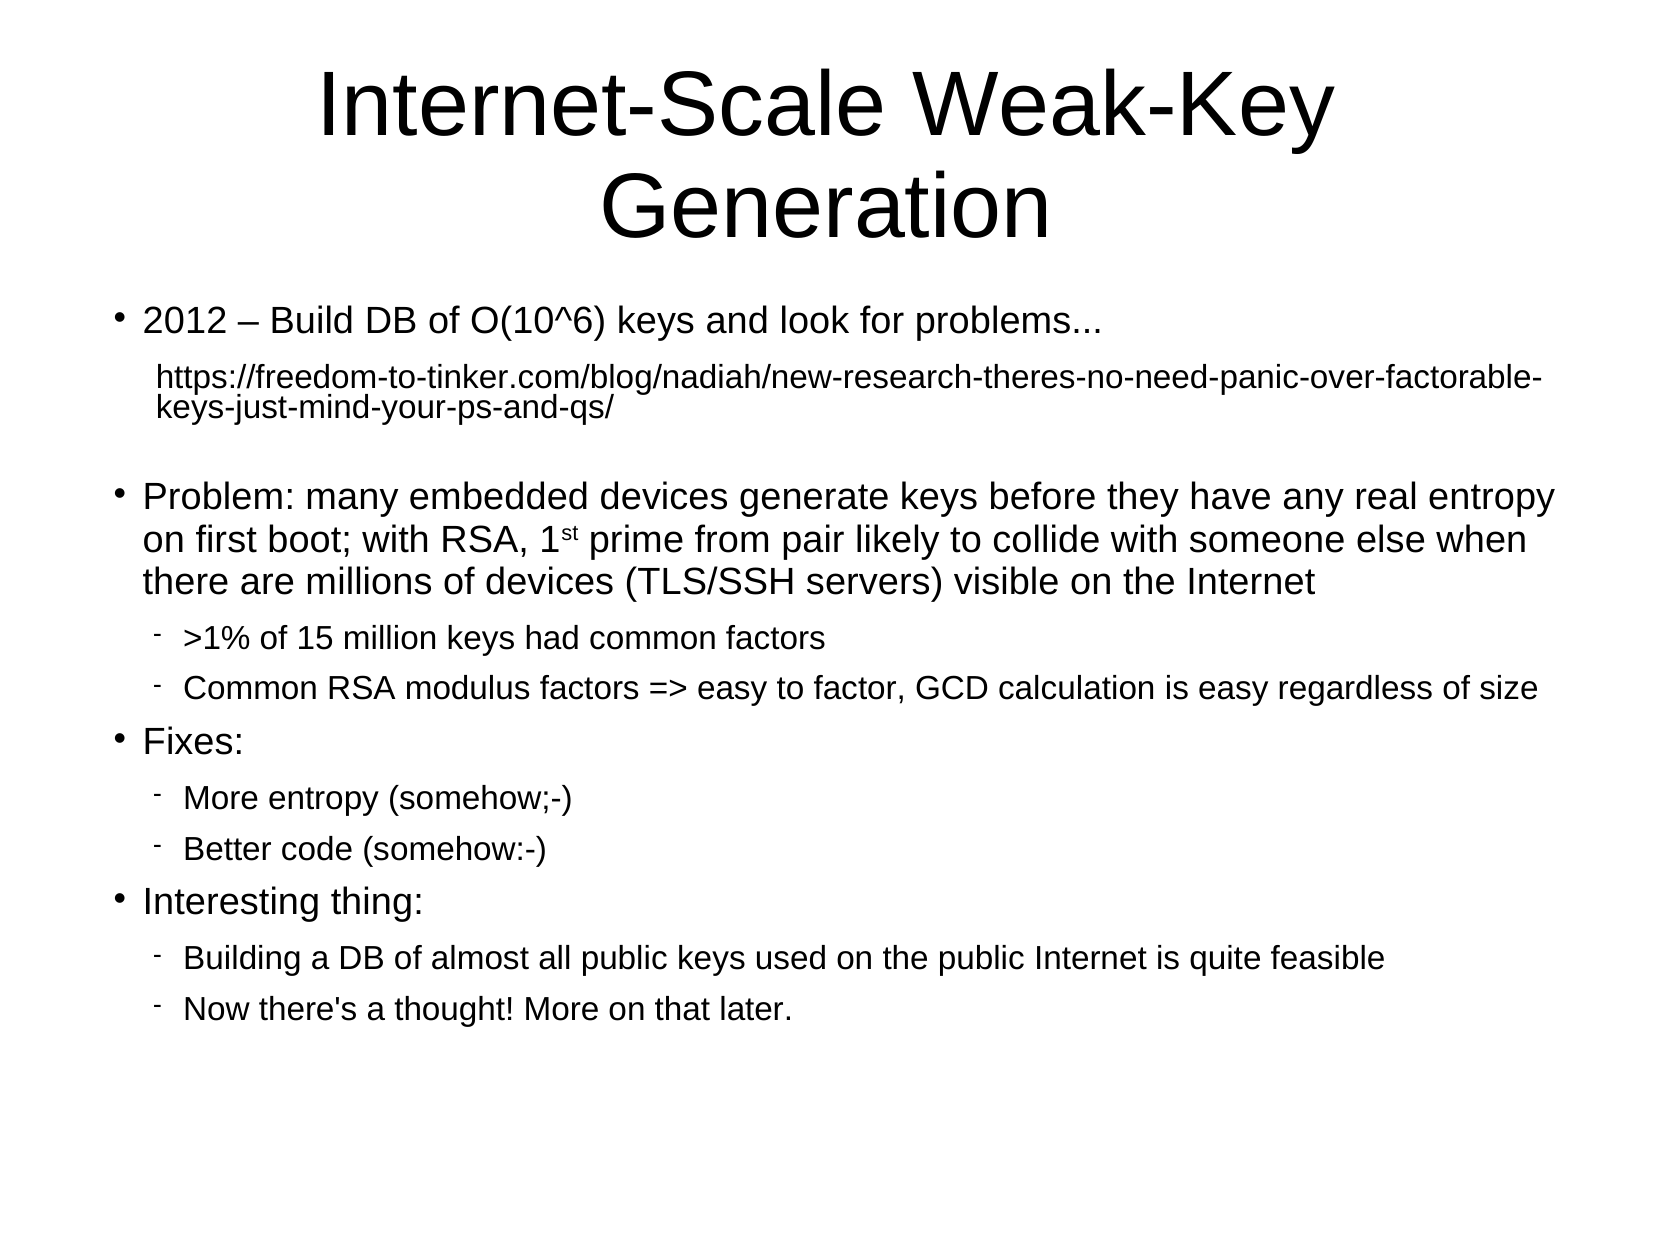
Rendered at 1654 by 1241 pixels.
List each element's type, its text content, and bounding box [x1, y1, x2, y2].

list 2012 – Build DB of O(10^6) keys and look for problems... https://freedom-to-tinker.com/blog/nadiah/new-research-theres-no-need-panic-over-factorable-keys-just-mind-your-ps-and-qs/ Problem: many embedded devices generate keys before they have any real entropy on first boot; with RSA, 1st prime from pair likely to collide with someone else when there are millions of devices (TLS/SSH servers) visible on the Internet >1% of 15 million keys had common factors Common RSA modulus factors => easy to factor, GCD calculation is easy regardless of size Fixes: More entropy (somehow;-) Better code (somehow:-) Interesting thing: Building a DB of almost all public keys used on the public Internet is quite feasible Now there's a thought! More on that later. [103, 295, 1559, 1015]
title Internet-Scale Weak-Key Generation [82, 49, 1571, 257]
